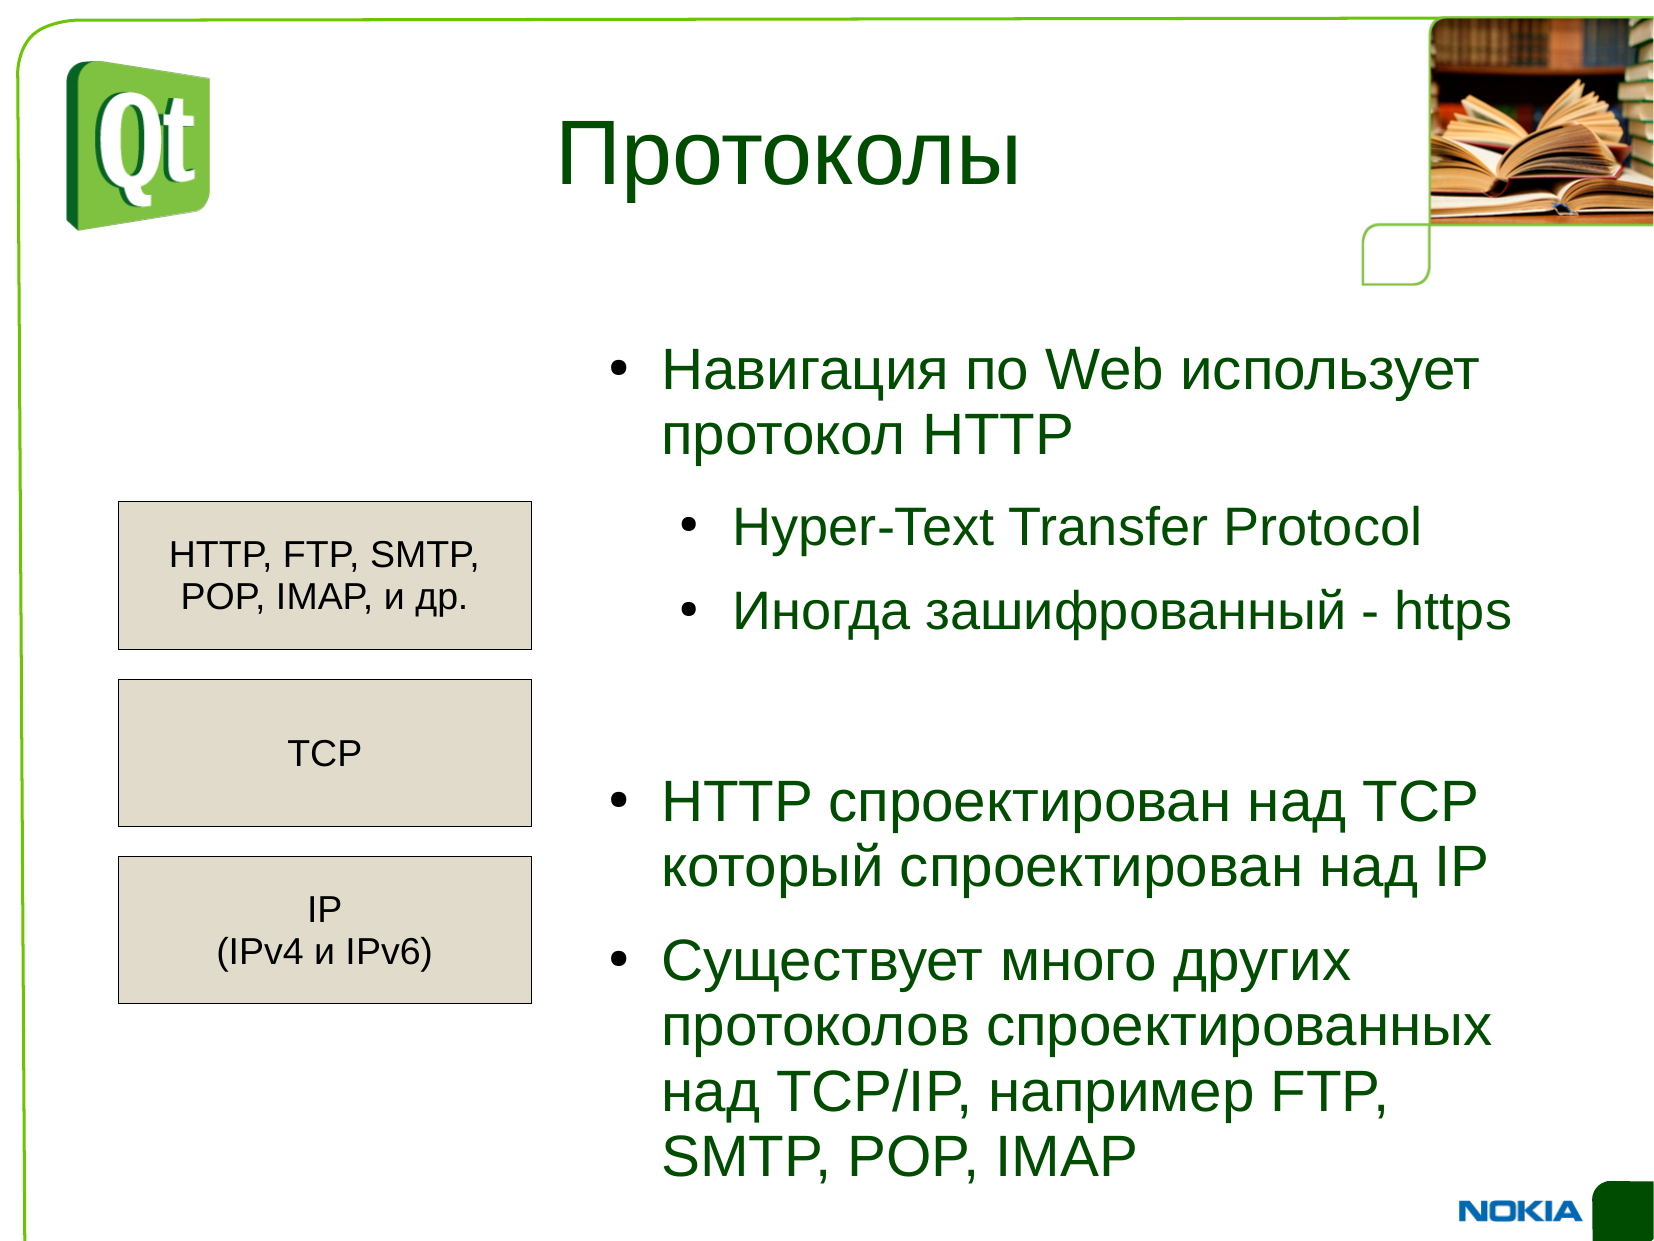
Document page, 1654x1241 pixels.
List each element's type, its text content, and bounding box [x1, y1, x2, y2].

list Навигация по Web использует протокол HTTP Hyper-Text Transfer Protocol Иногда зашифрованный - https HTTP спроектирован над TCP который спроектирован над IP Существует много других протоколов спроектированных над TCP/IP, например FTP, SMTP, POP, IMAP [590, 336, 1571, 1189]
text_box IP (IPv4 и IPv6) [118, 856, 532, 1004]
title Протоколы [251, 56, 1327, 250]
text_box TCP [118, 679, 532, 827]
text_box HTTP, FTP, SMTP, POP, IMAP, и др. [118, 501, 532, 650]
picture [1338, 5, 1654, 306]
picture [66, 61, 210, 231]
picture [1459, 1200, 1583, 1222]
